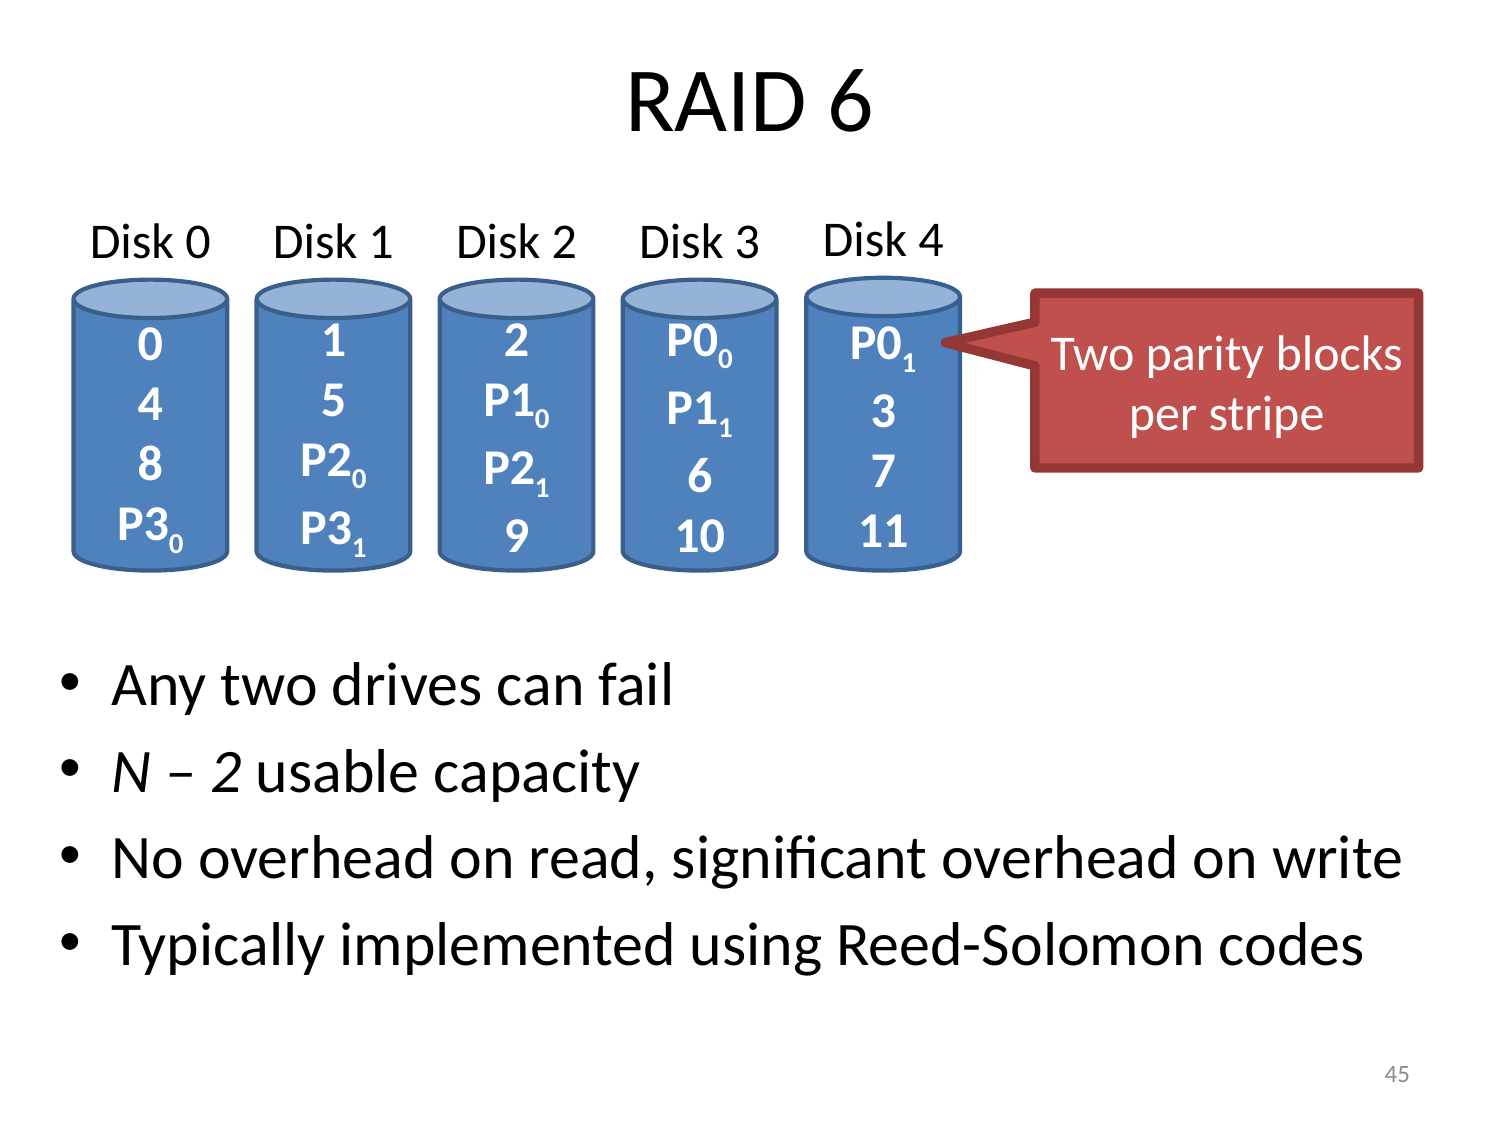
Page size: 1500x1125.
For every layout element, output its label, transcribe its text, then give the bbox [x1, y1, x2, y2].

slide_number <number> [1074, 1042, 1425, 1103]
text_box 1 5 P20 P31 [256, 301, 411, 571]
text_box Disk 4 [807, 199, 959, 275]
text_box Two parity blocks per stripe [945, 293, 1419, 468]
text_box Disk 1 [258, 201, 409, 277]
text_box 0 4 8 P30 [73, 300, 228, 571]
text_box Disk 2 [441, 201, 592, 277]
text_box P01 3 7 11 [806, 298, 961, 571]
text_box 2 P10 P21 9 [439, 301, 594, 571]
title RAID 6 [75, 1, 1425, 189]
text_box P00 P11 6 10 [622, 300, 777, 571]
text_box Disk 0 [75, 201, 226, 277]
text_box Disk 3 [624, 201, 775, 277]
list Any two drives can fail N – 2 usable capacity No overhead on read, significant overhead on write Typically implemented using Reed-Solomon codes [44, 635, 1477, 1046]
